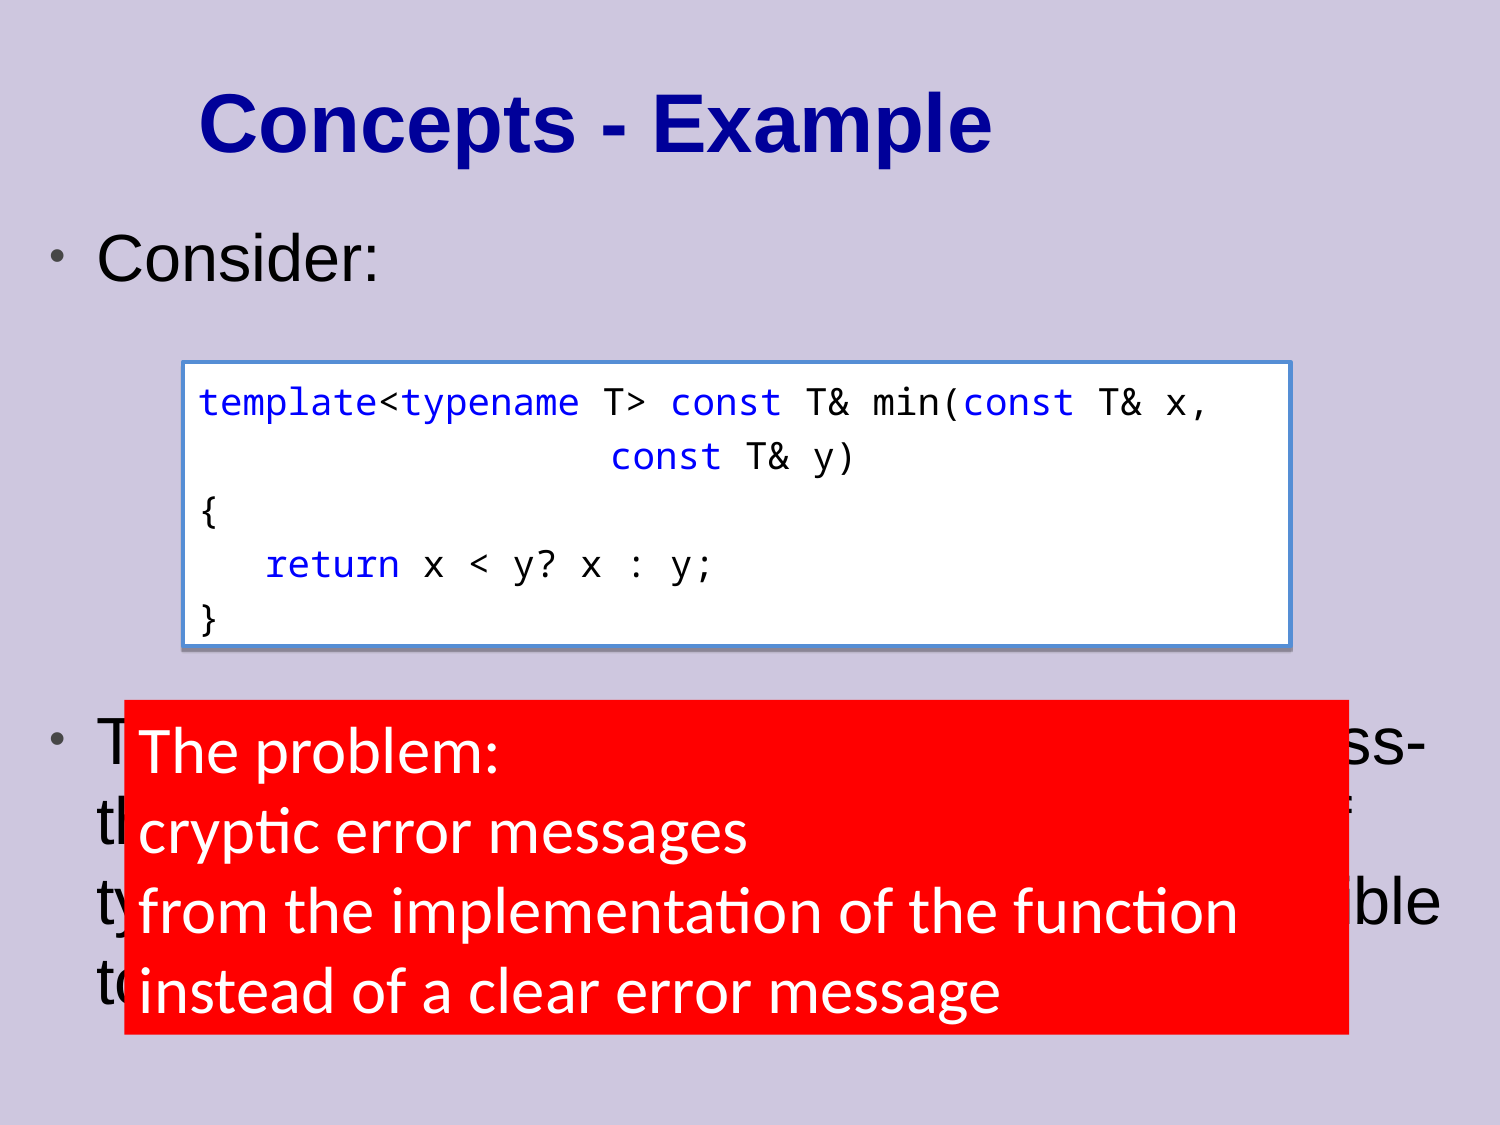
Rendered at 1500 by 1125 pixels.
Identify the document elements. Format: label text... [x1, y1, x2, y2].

text_box The problem: cryptic error messages from the implementation of the function instead of a clear error message [124, 699, 1350, 1035]
list Consider: The user must provide a type that has a less-than operator (<) to compare two values of type T, the result of which must be convertible to a Boolean value [49, 215, 1468, 1054]
title Concepts - Example [198, 11, 1468, 215]
text_box template<typename T> const T& min(const T& x, const T& y) { return x < y? x : y; } [183, 361, 1291, 647]
